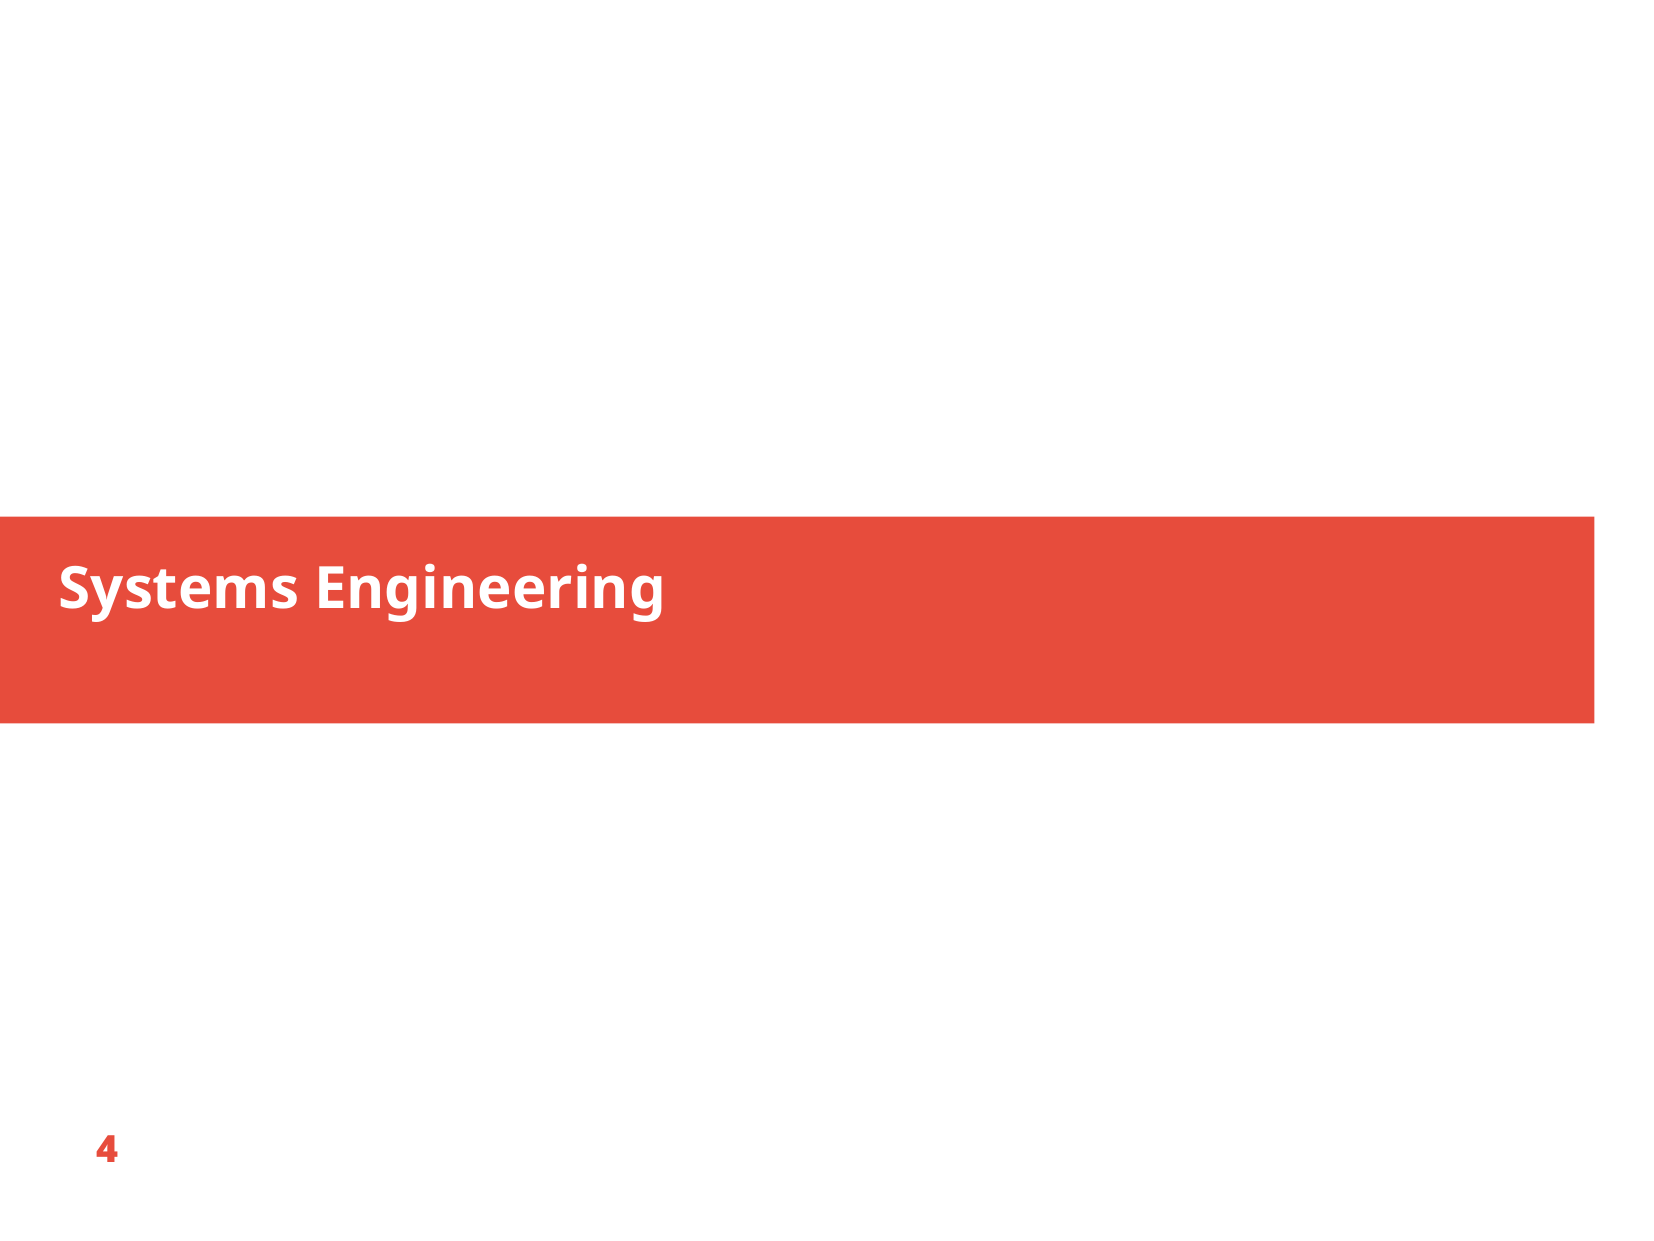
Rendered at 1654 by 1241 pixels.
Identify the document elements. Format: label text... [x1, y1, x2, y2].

subtitle Systems Engineering [59, 546, 1595, 1231]
